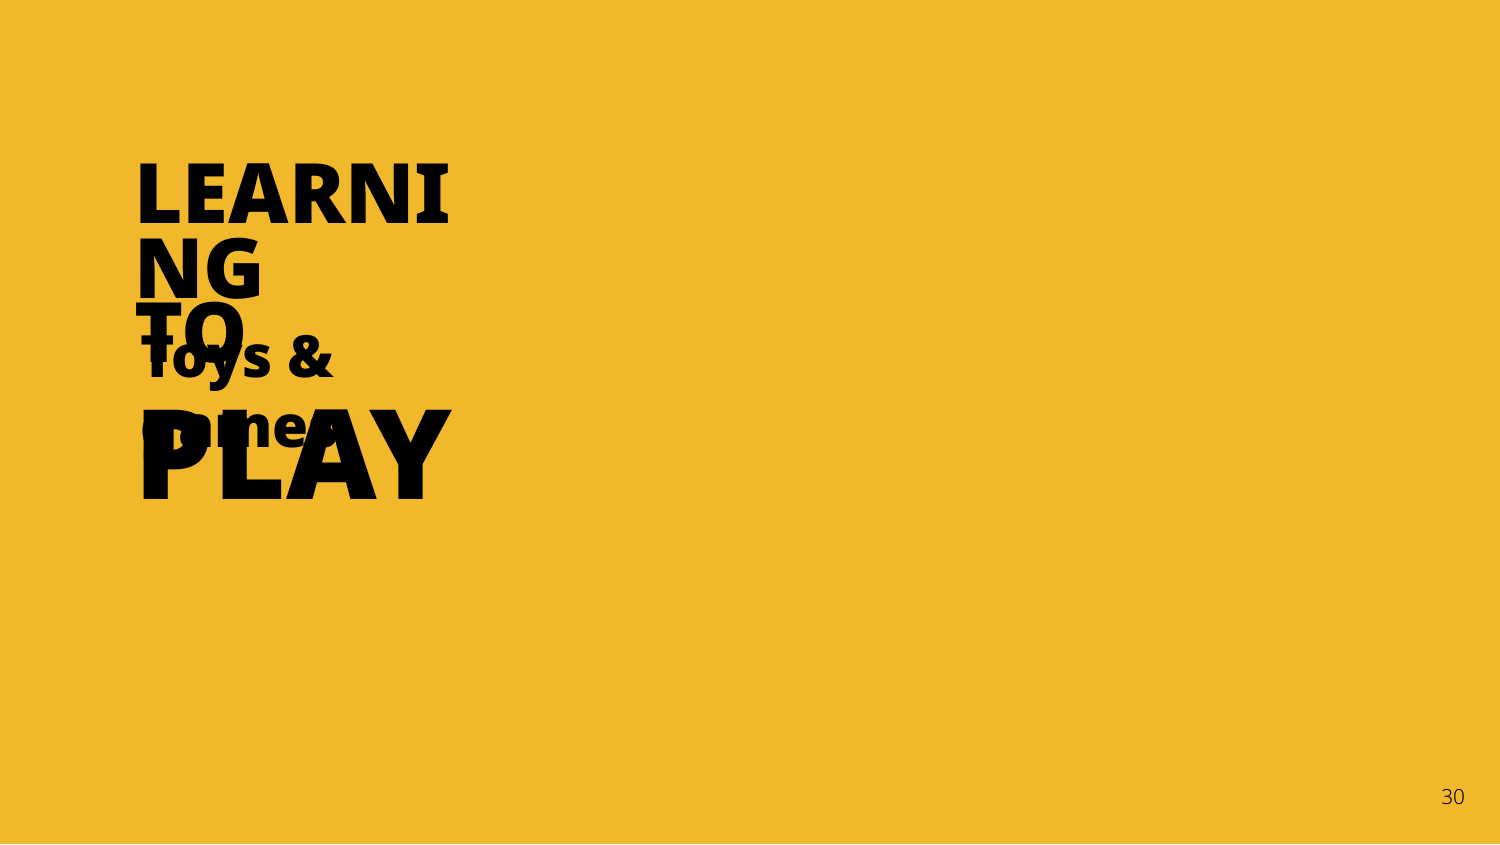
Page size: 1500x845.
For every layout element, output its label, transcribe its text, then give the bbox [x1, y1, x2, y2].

title Learning to Play [119, 149, 526, 367]
title Toys & games [125, 304, 526, 405]
